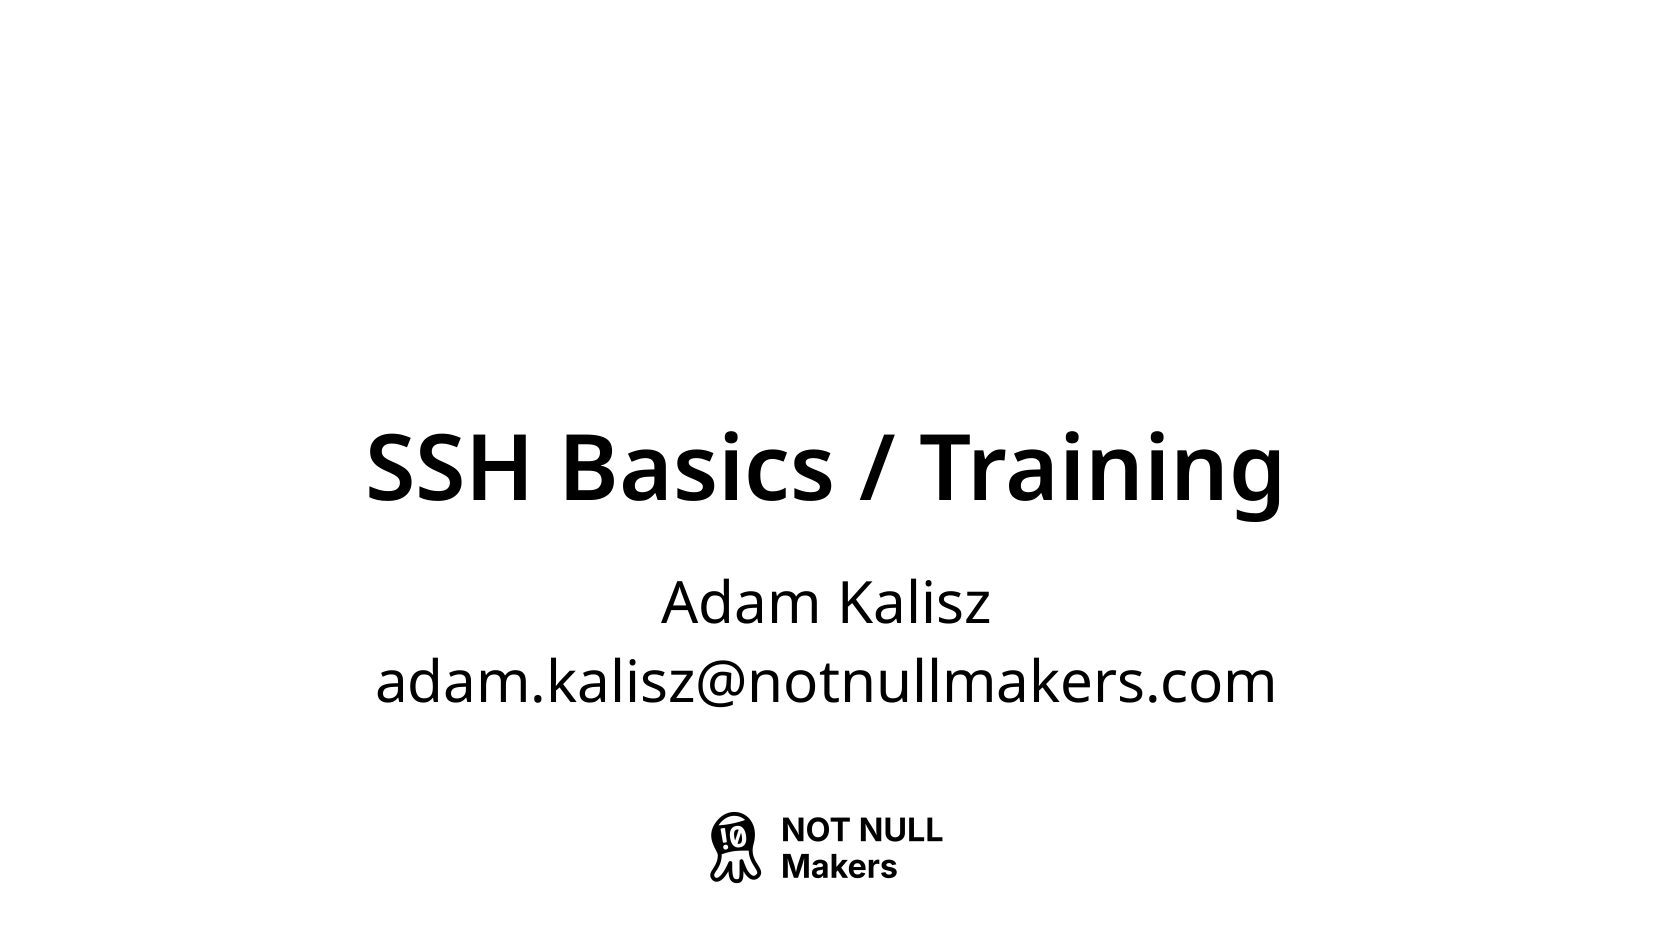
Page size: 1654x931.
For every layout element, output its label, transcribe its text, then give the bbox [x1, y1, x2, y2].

title Adam Kalisz adam.kalisz@notnullmakers.com [82, 557, 1571, 724]
picture [676, 787, 977, 908]
title SSH Basics / Training [82, 387, 1571, 543]
